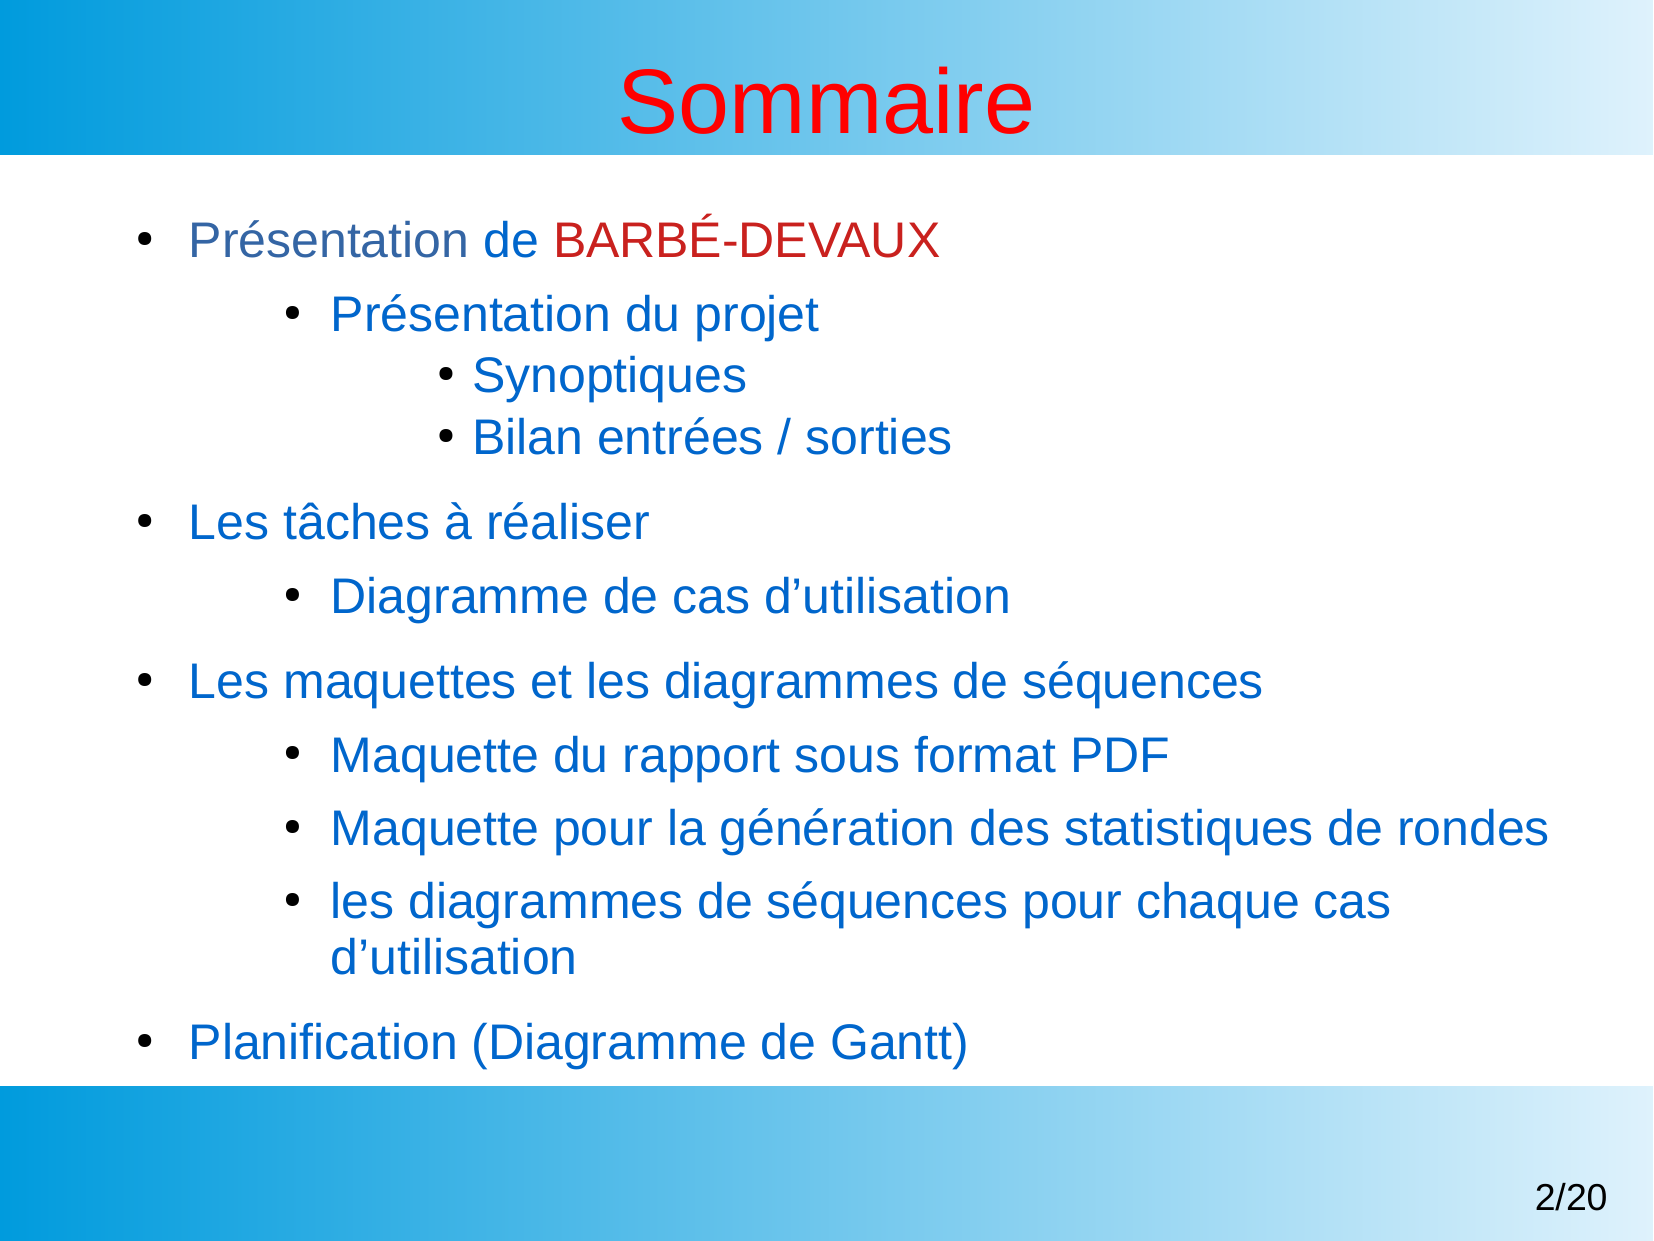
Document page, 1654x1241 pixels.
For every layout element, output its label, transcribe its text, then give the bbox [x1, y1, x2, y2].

list Présentation de BARBÉ-DEVAUX Présentation du projet Synoptiques Bilan entrées / sorties Les tâches à réaliser Diagramme de cas d’utilisation Les maquettes et les diagrammes de séquences Maquette du rapport sous format PDF Maquette pour la génération des statistiques de rondes les diagrammes de séquences pour chaque cas d’utilisation Planification (Diagramme de Gantt) [118, 212, 1583, 1075]
title Sommaire [82, 49, 1571, 155]
text_box <numéro>/20 [1520, 1169, 1654, 1240]
